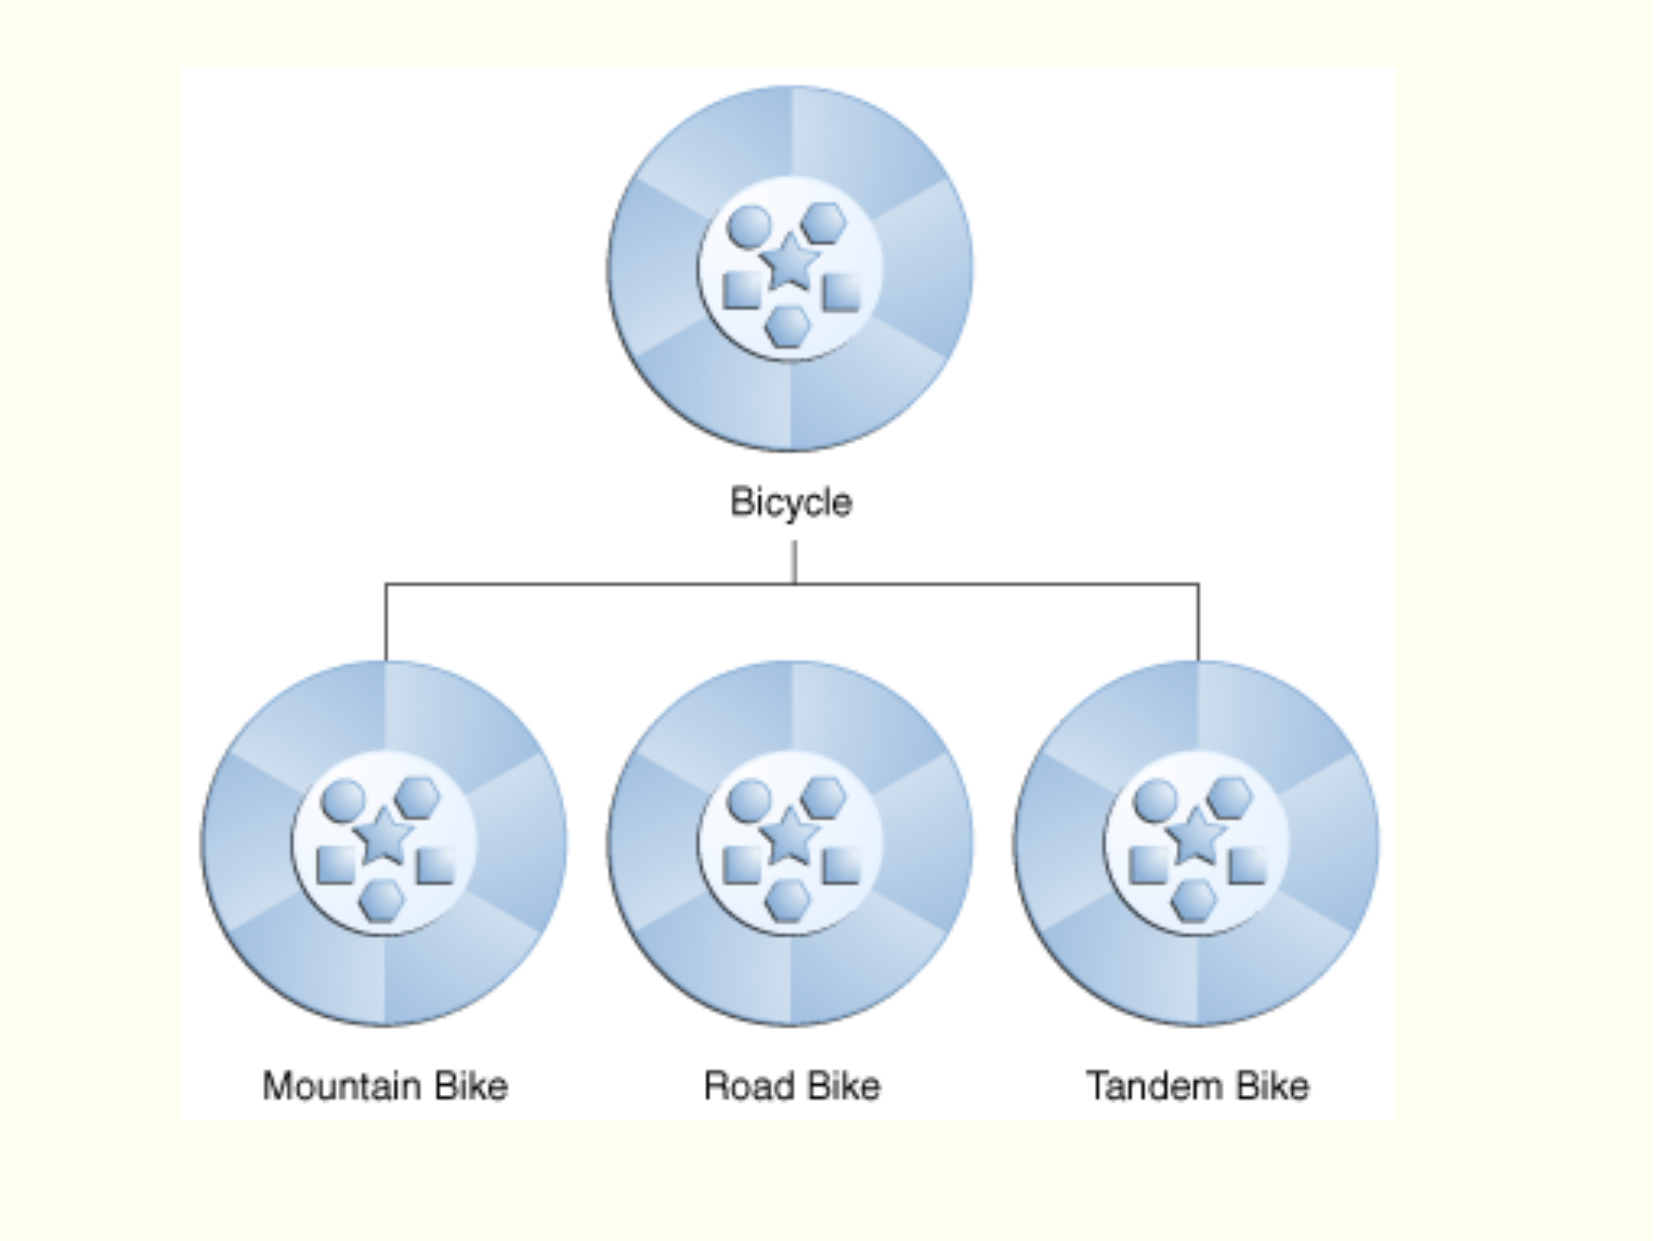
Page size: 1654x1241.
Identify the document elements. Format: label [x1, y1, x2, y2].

picture [181, 67, 1396, 1120]
